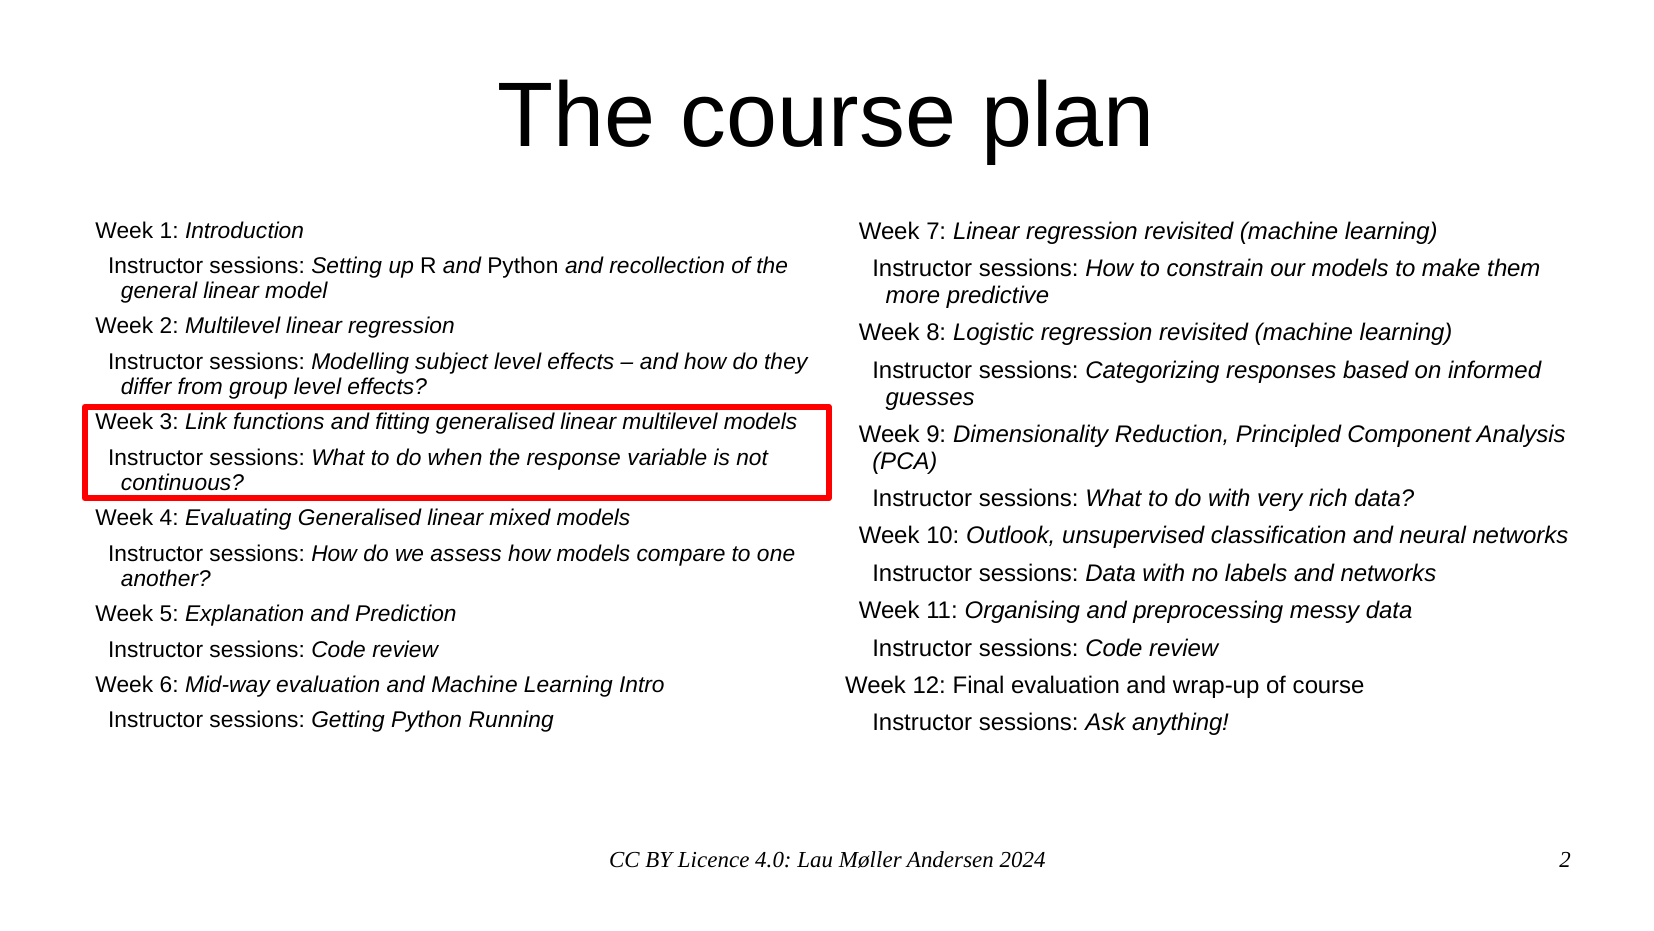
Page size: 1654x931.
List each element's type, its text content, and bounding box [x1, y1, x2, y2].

title The course plan [82, 37, 1571, 193]
list Week 1: Introduction Instructor sessions: Setting up R and Python and recollection of the general linear model Week 2: Multilevel linear regression Instructor sessions: Modelling subject level effects – and how do they differ from group level effects? Week 3: Link functions and fitting generalised linear multilevel models Instructor sessions: What to do when the response variable is not continuous? Week 4: Evaluating Generalised linear mixed models Instructor sessions: How do we assess how models compare to one another? Week 5: Explanation and Prediction Instructor sessions: Code review Week 6: Mid-way evaluation and Machine Learning Intro Instructor sessions: Getting Python Running [82, 501, 809, 758]
list Week 7: Linear regression revisited (machine learning) Instructor sessions: How to constrain our models to make them more predictive Week 8: Logistic regression revisited (machine learning) Instructor sessions: Categorizing responses based on informed guesses Week 9: Dimensionality Reduction, Principled Component Analysis (PCA) Instructor sessions: What to do with very rich data? Week 10: Outlook, unsupervised classification and neural networks Instructor sessions: Data with no labels and networks Week 11: Organising and preprocessing messy data Instructor sessions: Code review Week 12: Final evaluation and wrap-up of course Instructor sessions: Ask anything! [845, 217, 1572, 758]
list Week 1: Introduction Instructor sessions: Setting up R and Python and recollection of the general linear model Week 2: Multilevel linear regression Instructor sessions: Modelling subject level effects – and how do they differ from group level effects? Week 3: Link functions and fitting generalised linear multilevel models Instructor sessions: What to do when the response variable is not continuous? Week 4: Evaluating Generalised linear mixed models Instructor sessions: How do we assess how models compare to one another? Week 5: Explanation and Prediction Instructor sessions: Code review Week 6: Mid-way evaluation and Machine Learning Intro Instructor sessions: Getting Python Running [82, 217, 809, 404]
list Week 1: Introduction Instructor sessions: Setting up R and Python and recollection of the general linear model Week 2: Multilevel linear regression Instructor sessions: Modelling subject level effects – and how do they differ from group level effects? Week 3: Link functions and fitting generalised linear multilevel models Instructor sessions: What to do when the response variable is not continuous? Week 4: Evaluating Generalised linear mixed models Instructor sessions: How do we assess how models compare to one another? Week 5: Explanation and Prediction Instructor sessions: Code review Week 6: Mid-way evaluation and Machine Learning Intro Instructor sessions: Getting Python Running [88, 410, 809, 495]
